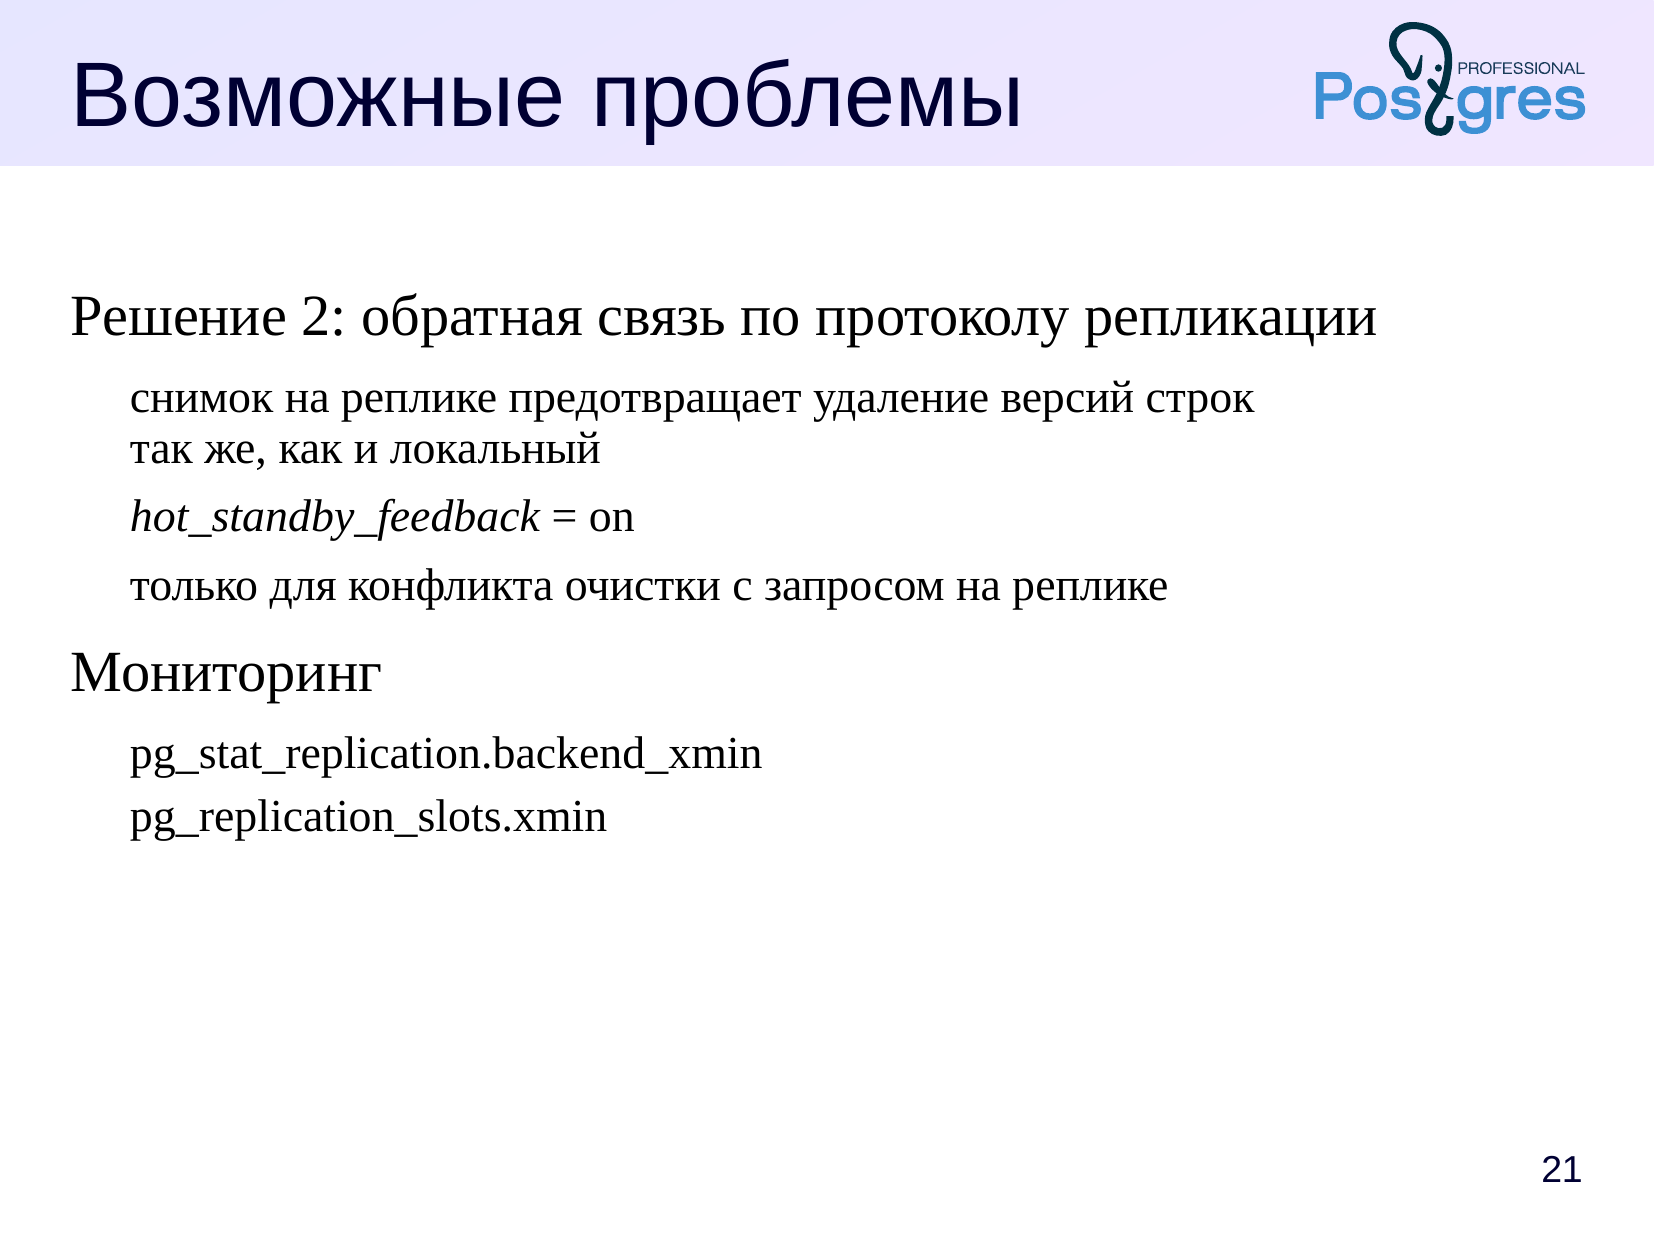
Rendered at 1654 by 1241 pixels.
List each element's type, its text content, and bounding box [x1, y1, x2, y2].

title Возможные проблемы [70, 43, 1241, 147]
list Решение 2: обратная связь по протоколу репликации снимок на реплике предотвращает удаление версий строк так же, как и локальный hot_standby_feedback = on только для конфликта очистки с запросом на реплике Мониторинг pg_stat_replication.backend_xmin pg_replication_slots.xmin [70, 283, 1583, 1134]
